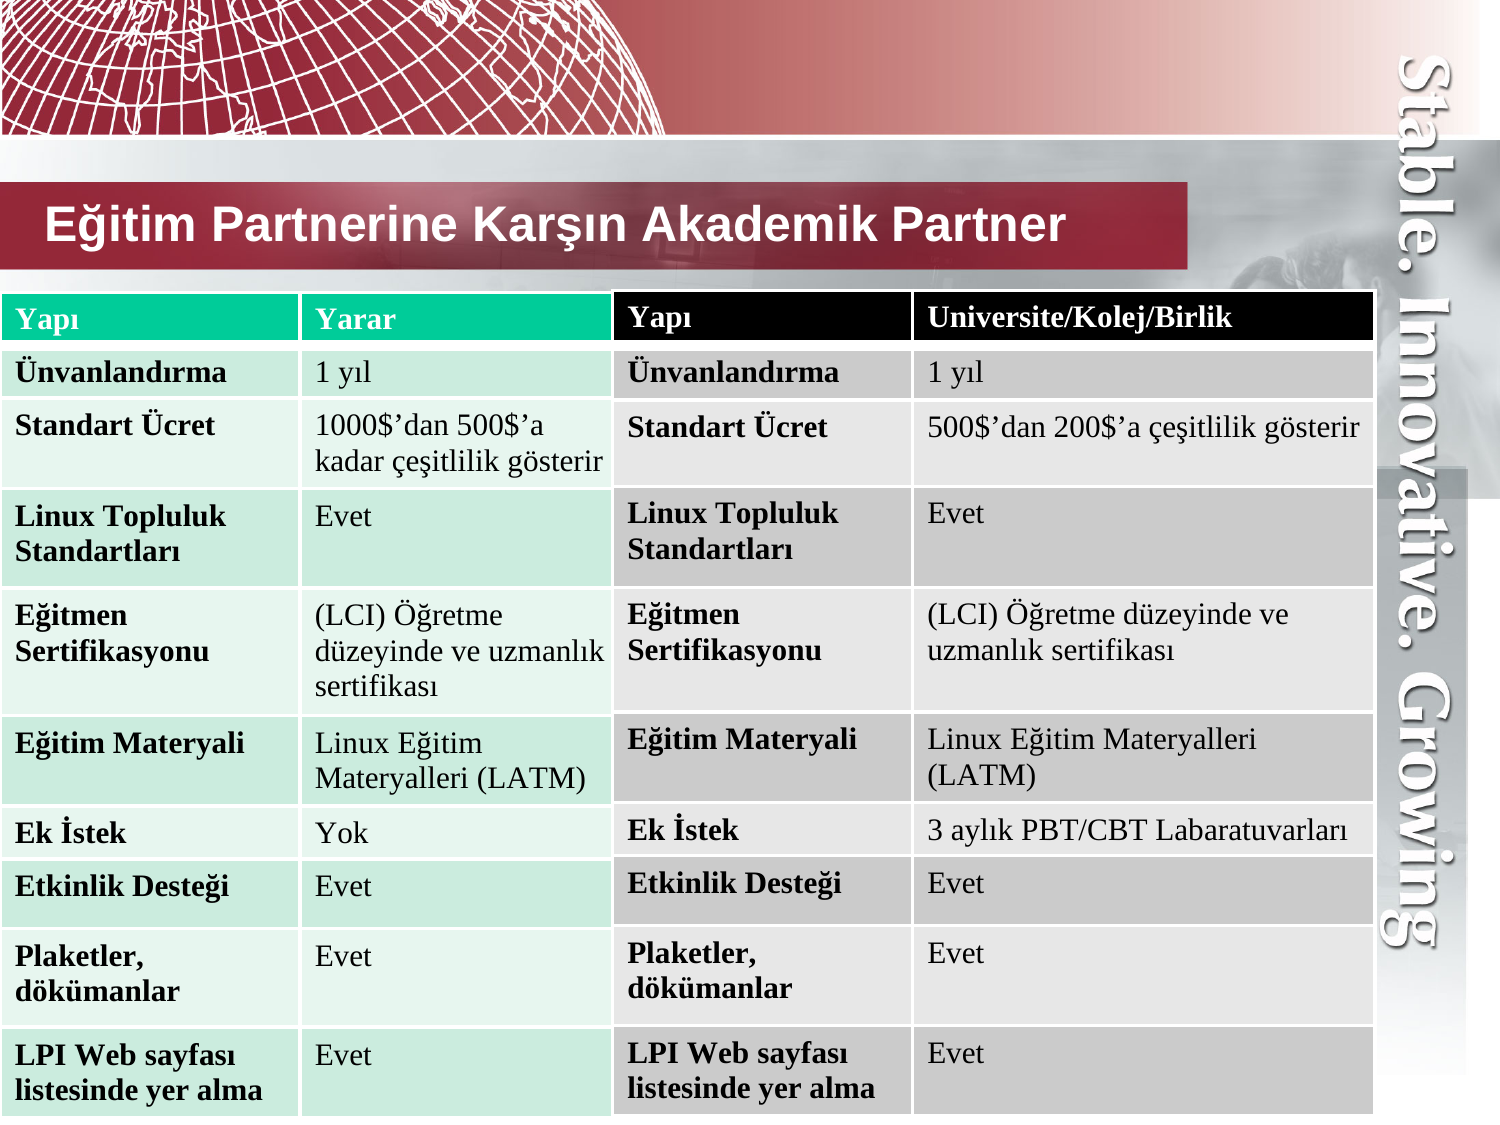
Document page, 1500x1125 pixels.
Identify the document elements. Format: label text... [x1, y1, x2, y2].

table_cell 3 aylık PBT/CBT Labaratuvarları [914, 804, 1373, 854]
table_cell (LCI) Öğretme düzeyinde ve uzmanlık sertifikası [302, 590, 611, 714]
table_cell Eğitmen Sertifikasyonu [2, 590, 298, 714]
table_cell 1 yıl [914, 351, 1373, 398]
picture [0, 0, 1500, 1113]
table_cell Standart Ücret [2, 400, 298, 487]
table_cell Eğitim Materyali [2, 717, 298, 804]
table_cell Linux Topluluk Standartları [2, 490, 298, 586]
table_cell LPI Web sayfası listesinde yer alma [2, 1029, 298, 1116]
table_header Yapı [614, 292, 911, 340]
table_cell Evet [302, 861, 611, 927]
table_cell Eğitim Materyali [614, 714, 911, 801]
table_cell LPI Web sayfası listesinde yer alma [614, 1027, 911, 1114]
table_cell 1 yıl [302, 351, 611, 396]
table_cell 500$’dan 200$’a çeşitlilik gösterir [914, 402, 1373, 485]
table_header Universite/Kolej/Birlik [914, 292, 1373, 340]
table_cell Etkinlik Desteği [614, 857, 911, 924]
table_cell Linux Eğitim Materyalleri (LATM) [302, 717, 611, 804]
table_cell Etkinlik Desteği [2, 861, 298, 927]
table_cell Evet [914, 1027, 1373, 1114]
table_cell Ek İstek [614, 804, 911, 854]
table_cell Evet [302, 490, 611, 586]
table_cell Evet [302, 930, 611, 1025]
table_cell Plaketler, dökümanlar [614, 927, 911, 1024]
table_cell Plaketler, dökümanlar [2, 930, 298, 1025]
table_cell 1000$’dan 500$’a kadar çeşitlilik gösterir [302, 400, 611, 487]
table_cell Ünvanlandırma [2, 351, 298, 396]
table_cell Yok [302, 808, 611, 857]
table_cell Standart Ücret [614, 402, 911, 485]
table_header Yarar [302, 294, 611, 340]
table_cell Ünvanlandırma [614, 351, 911, 398]
table_cell Linux Eğitim Materyalleri (LATM) [914, 714, 1373, 801]
table_cell Evet [914, 488, 1373, 586]
table_cell Ek İstek [2, 808, 298, 857]
table_header Yapı [2, 294, 298, 340]
table_cell Evet [914, 927, 1373, 1024]
table_cell Linux Topluluk Standartları [614, 488, 911, 586]
table_cell Evet [914, 857, 1373, 924]
text_box Eğitim Partnerine Karşın Akademik Partner [44, 186, 1395, 282]
table_cell Evet [302, 1029, 611, 1116]
table_cell (LCI) Öğretme düzeyinde ve uzmanlık sertifikası [914, 589, 1373, 710]
table_cell Eğitmen Sertifikasyonu [614, 589, 911, 710]
